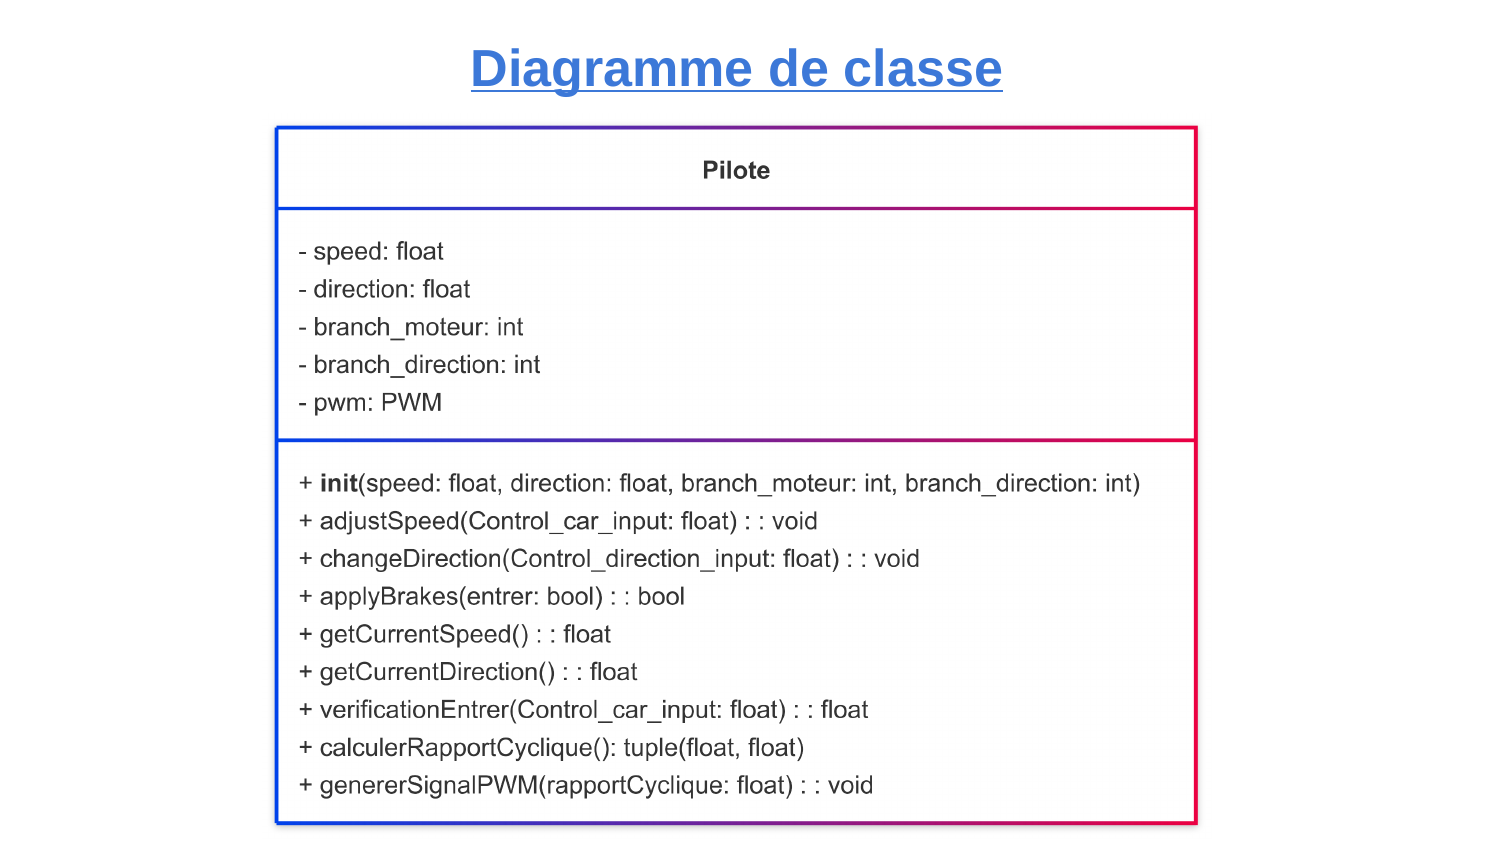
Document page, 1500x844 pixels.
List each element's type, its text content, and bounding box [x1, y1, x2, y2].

title Diagramme de classe [38, 19, 1436, 114]
picture [262, 113, 1212, 839]
